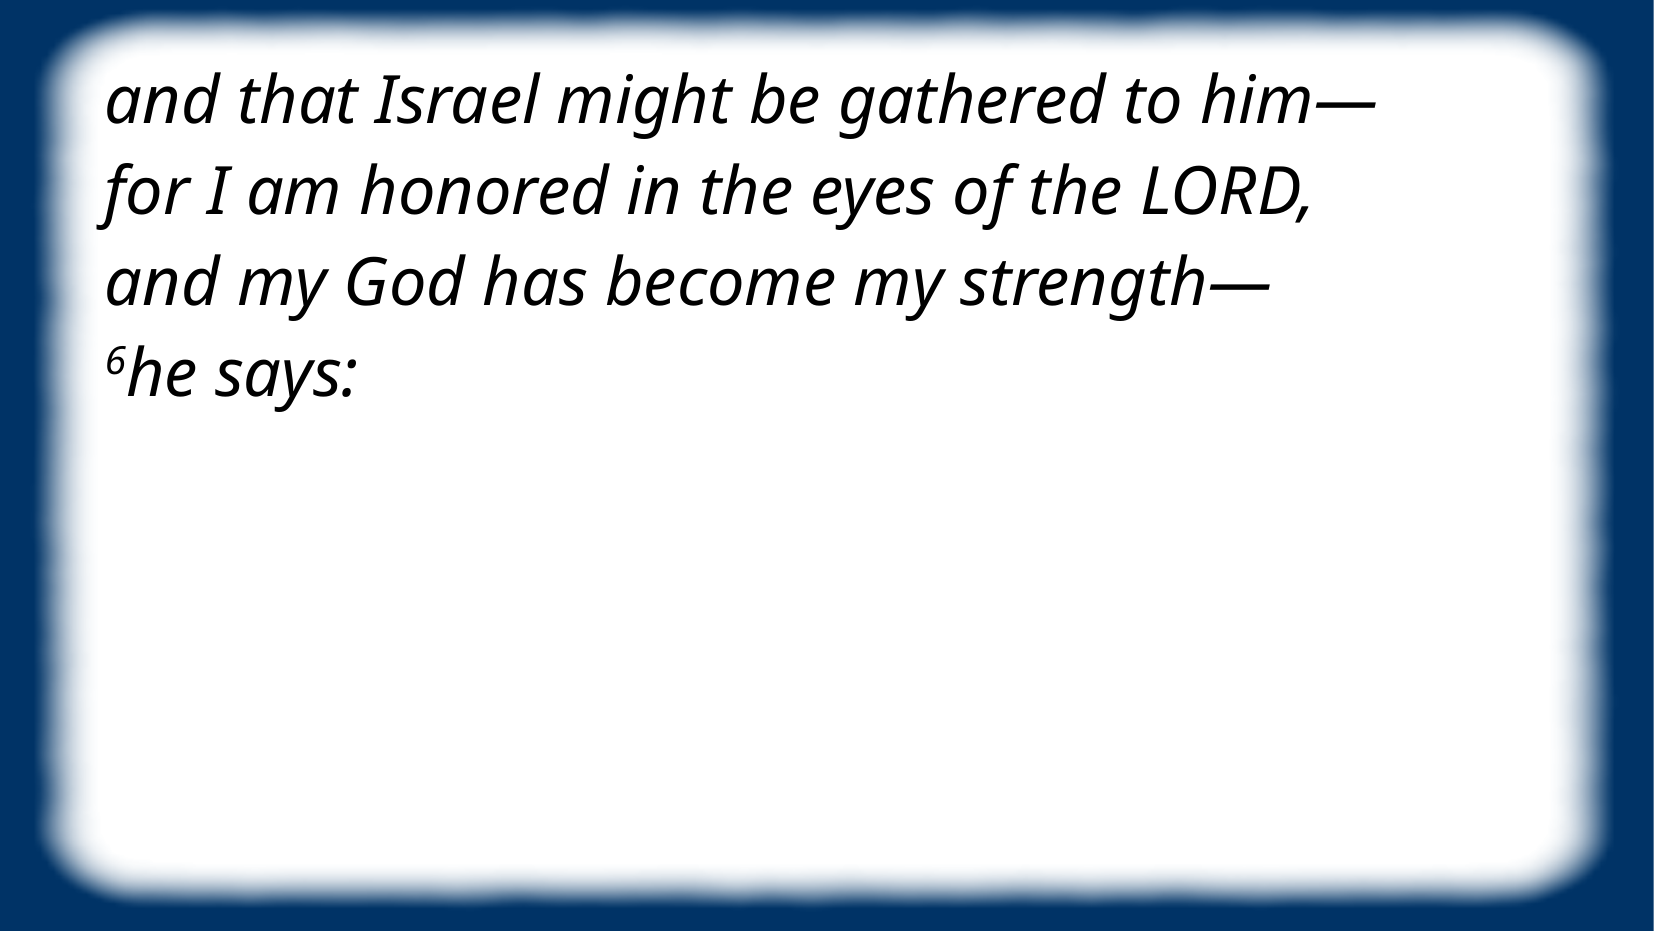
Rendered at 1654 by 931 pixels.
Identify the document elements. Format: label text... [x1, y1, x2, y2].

picture [0, 0, 1654, 931]
text_box and that Israel might be gathered to him— for I am honored in the eyes of the LORD, and my God has become my strength— 6he says: [90, 45, 1561, 415]
